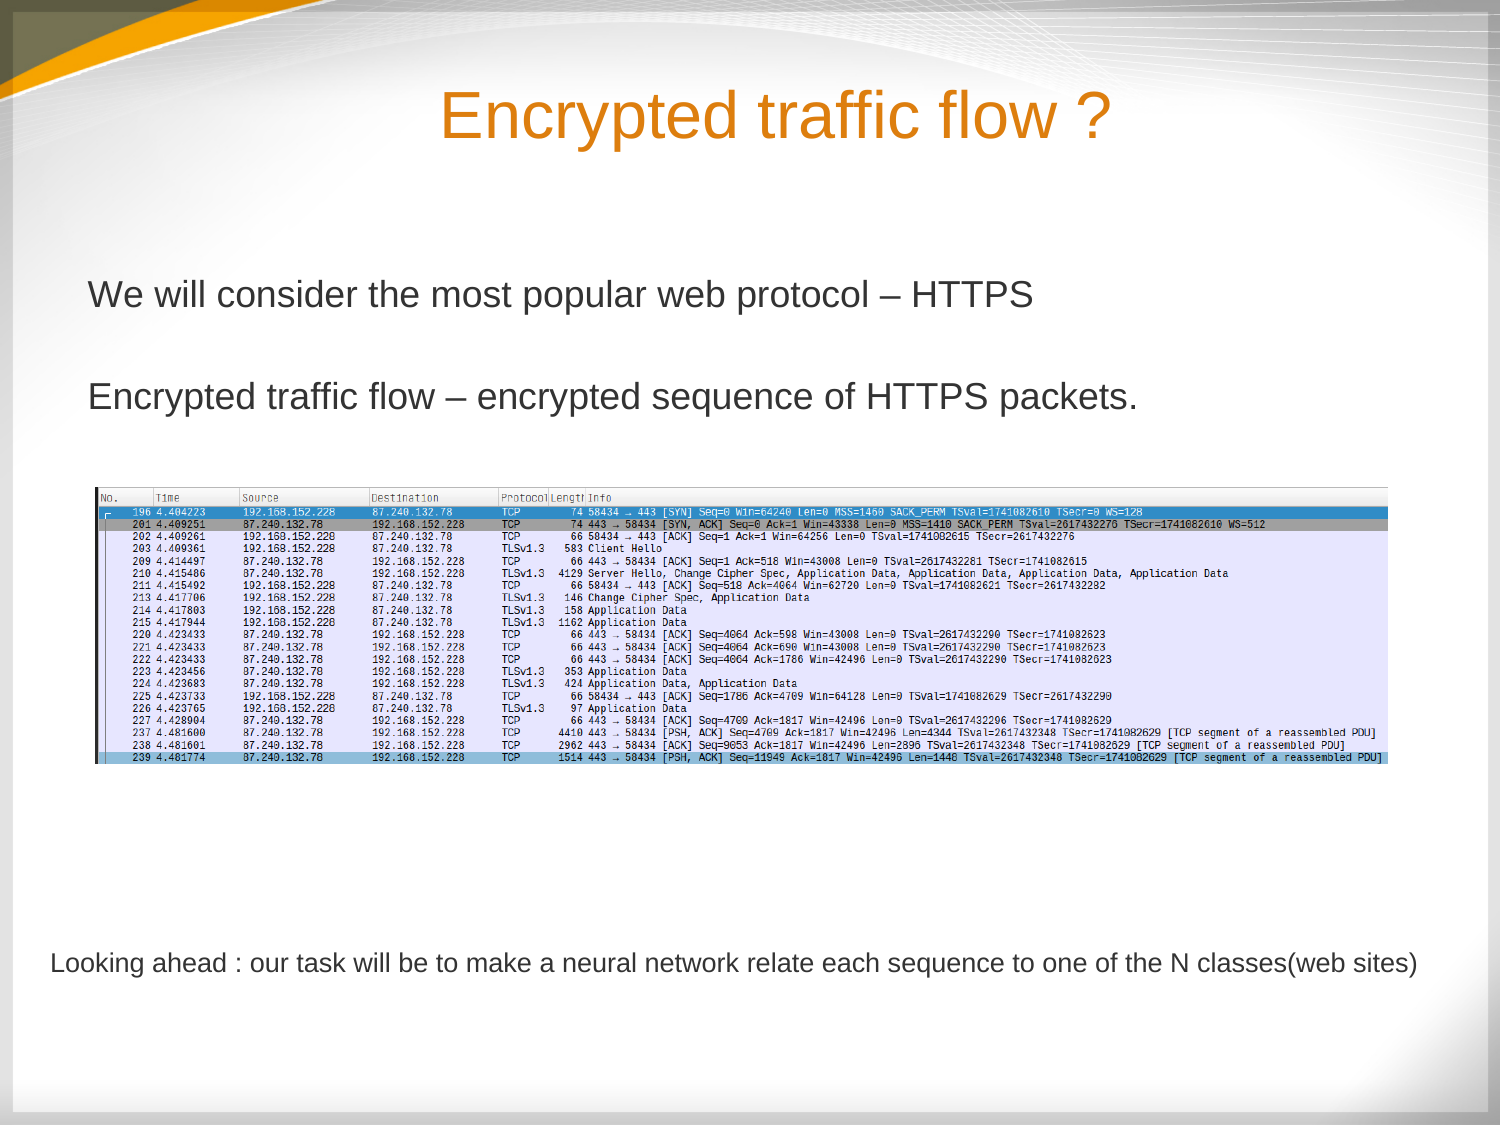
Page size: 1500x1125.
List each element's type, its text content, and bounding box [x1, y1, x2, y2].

picture [0, 0, 1500, 1125]
text_box Encrypted traffic flow ? [424, 64, 1129, 160]
text_box Looking ahead : our task will be to make a neural network relate each sequence to one of the N classes(web sites) [0, 937, 1471, 1125]
text_box We will consider the most popular web protocol – HTTPS Encrypted traffic flow – encrypted sequence of HTTPS packets. [37, 262, 1471, 451]
